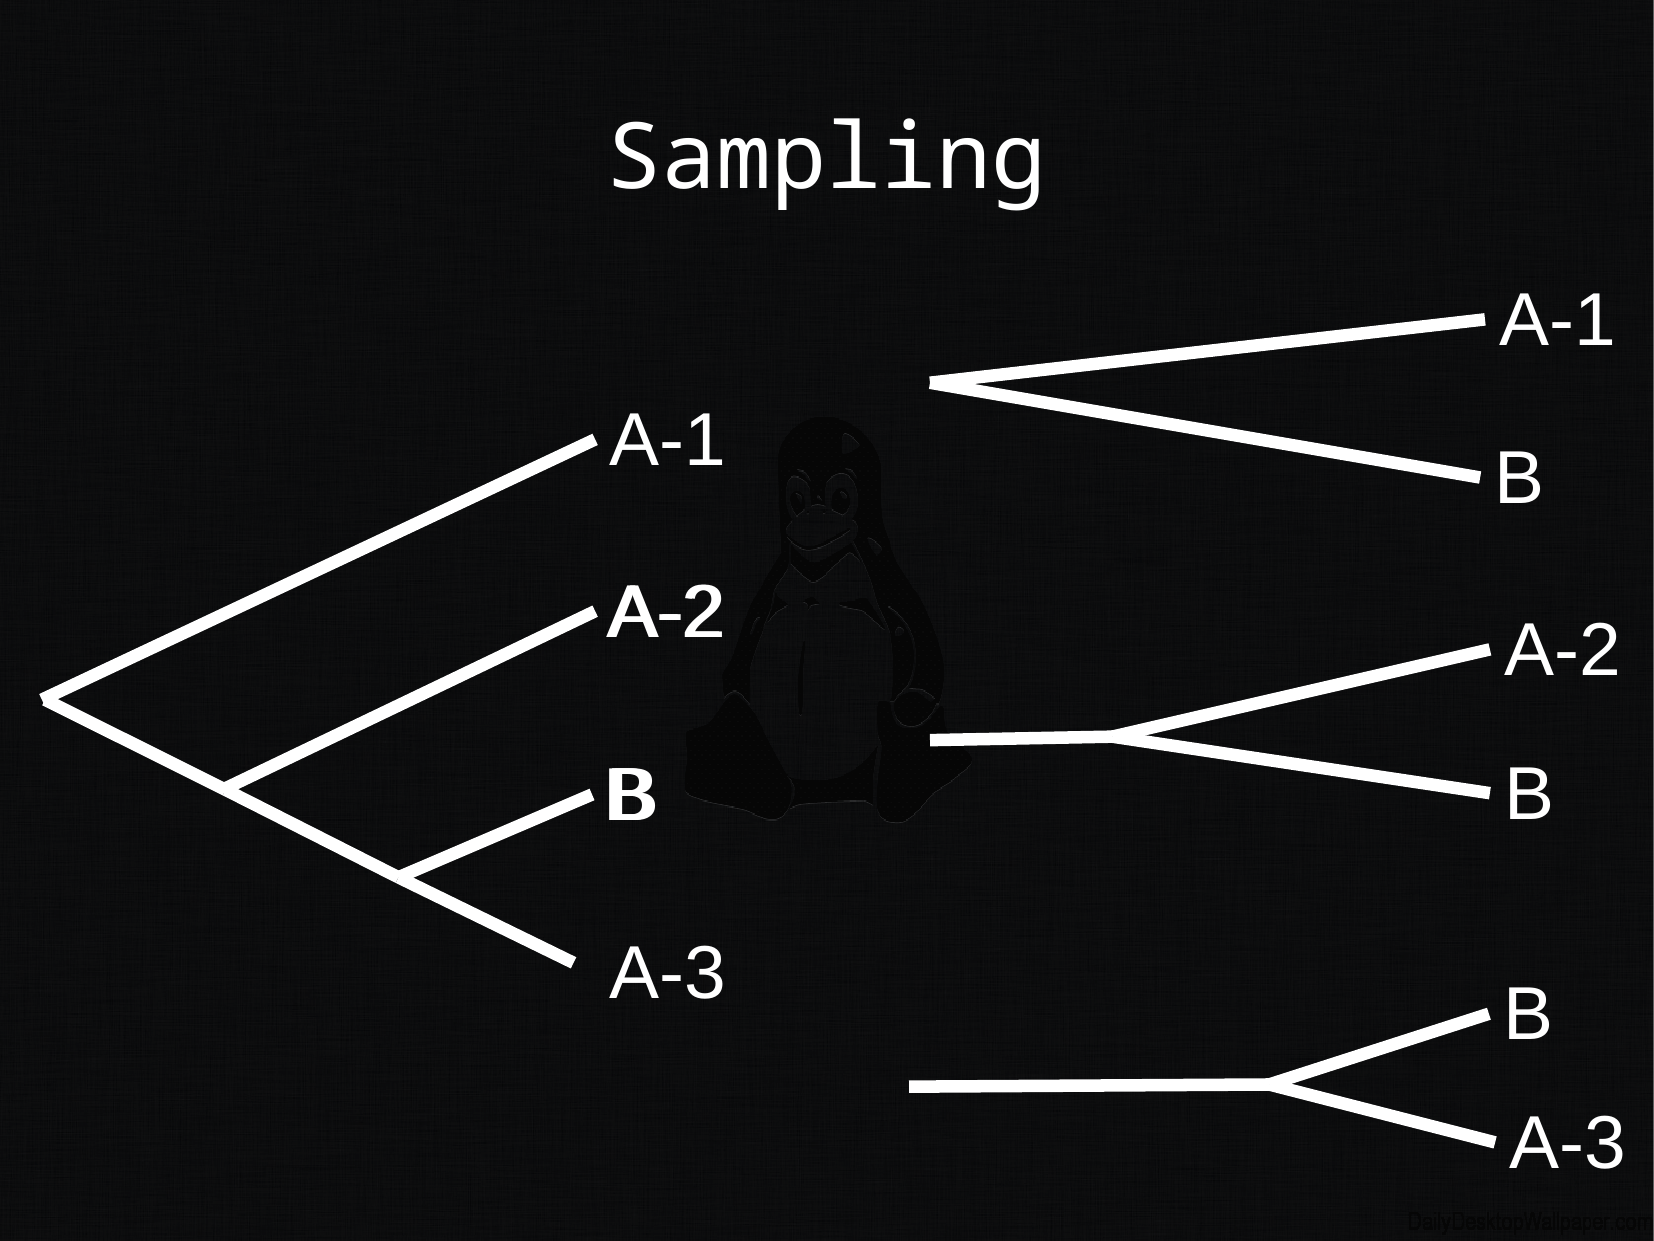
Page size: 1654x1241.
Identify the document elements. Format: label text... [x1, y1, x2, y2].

text_box A-2 [592, 561, 784, 661]
text_box A-1 [595, 390, 826, 489]
text_box B [1480, 428, 1557, 527]
text_box A-2 [1489, 600, 1654, 699]
text_box B [1488, 964, 1566, 1064]
picture [0, 0, 1654, 1241]
text_box A-3 [595, 923, 826, 1022]
text_box B [588, 745, 666, 844]
text_box A-1 [1485, 270, 1640, 369]
text_box B [1489, 743, 1567, 843]
text_box A-3 [1495, 1093, 1654, 1192]
title Sampling [82, 49, 1571, 257]
